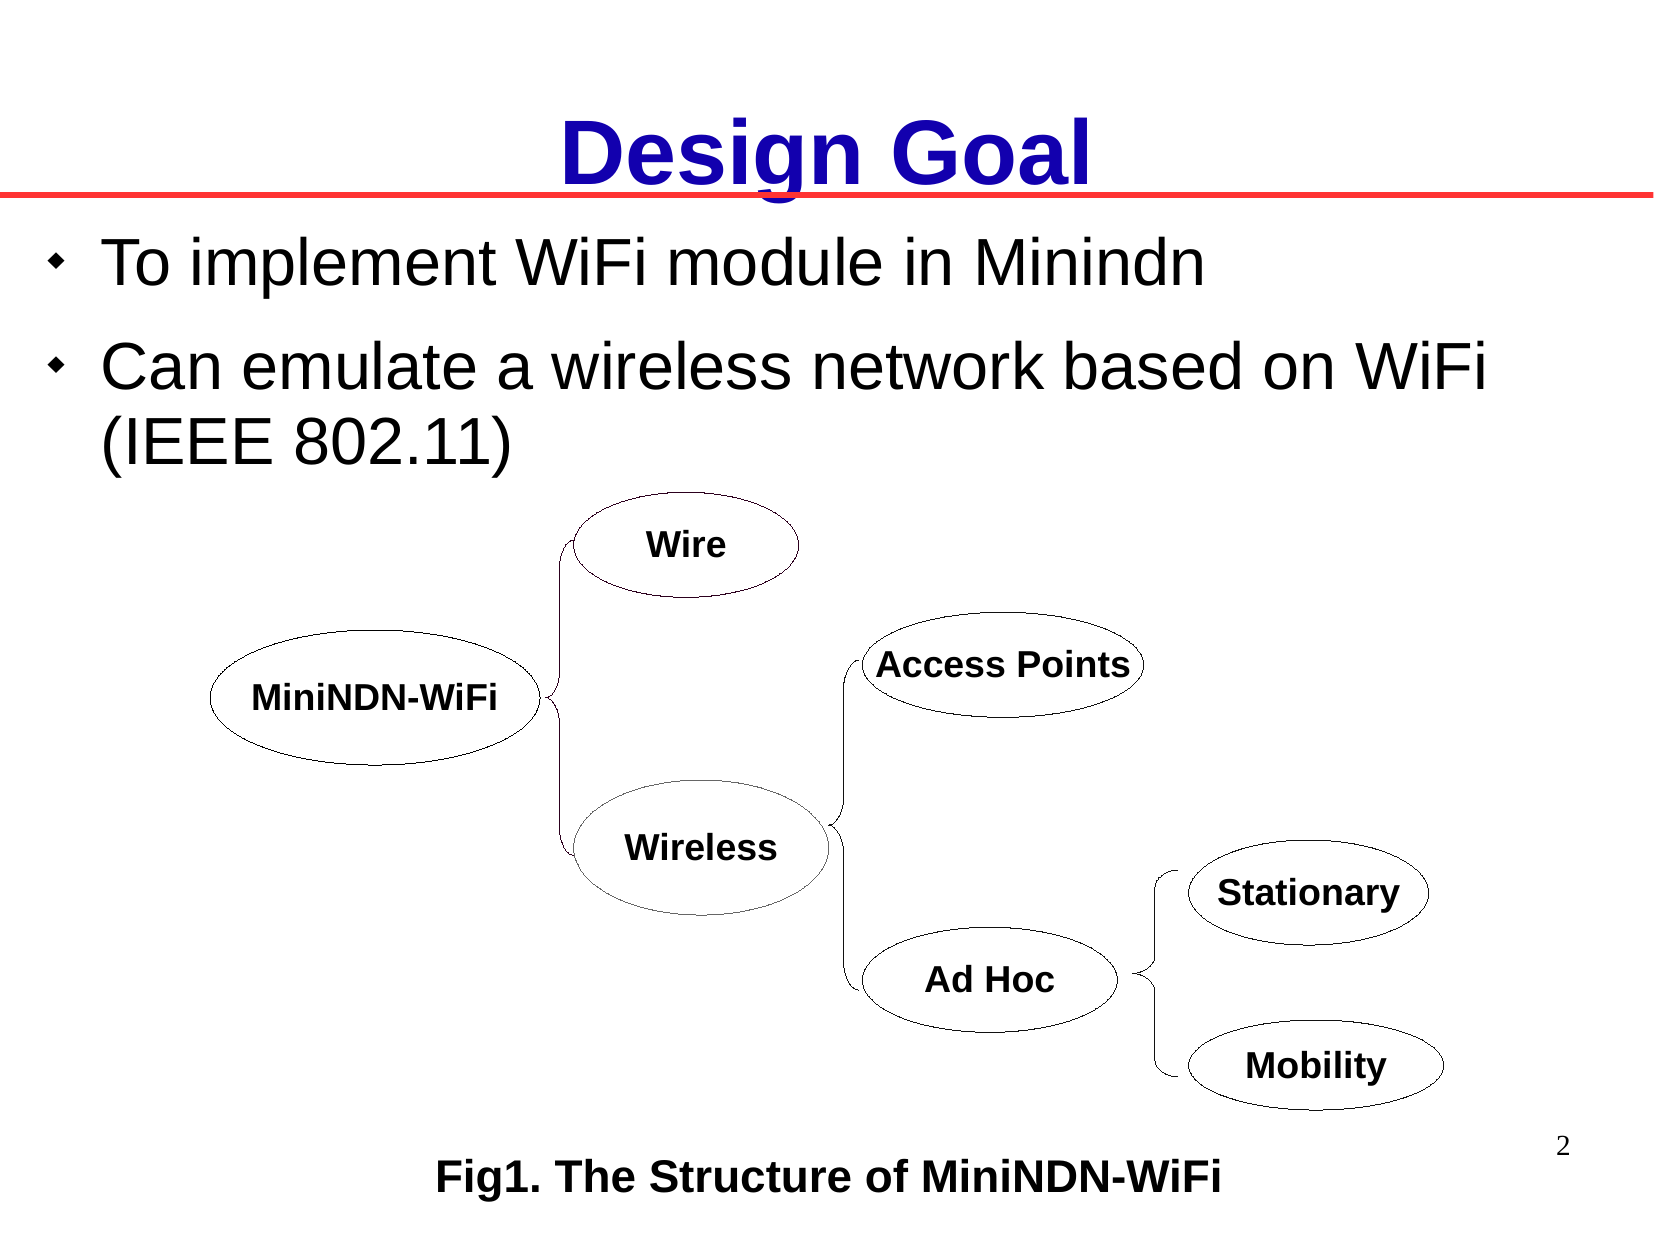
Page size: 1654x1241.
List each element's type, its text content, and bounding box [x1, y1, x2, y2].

title Design Goal [82, 49, 1571, 192]
title Design Goal [82, 198, 1571, 225]
text_box Access Points [862, 612, 1144, 718]
text_box Wireless [573, 780, 829, 916]
text_box Mobility [1188, 1020, 1444, 1111]
text_box Wire [573, 492, 799, 598]
text_box Fig1. The Structure of MiniNDN-WiFi [435, 1150, 1253, 1217]
text_box Stationary [1188, 840, 1429, 946]
text_box Ad Hoc [862, 927, 1118, 1033]
text_box MiniNDN-WiFi [210, 630, 541, 766]
list To implement WiFi module in Minindn Can emulate a wireless network based on WiFi (IEEE 802.11) [30, 225, 1606, 526]
